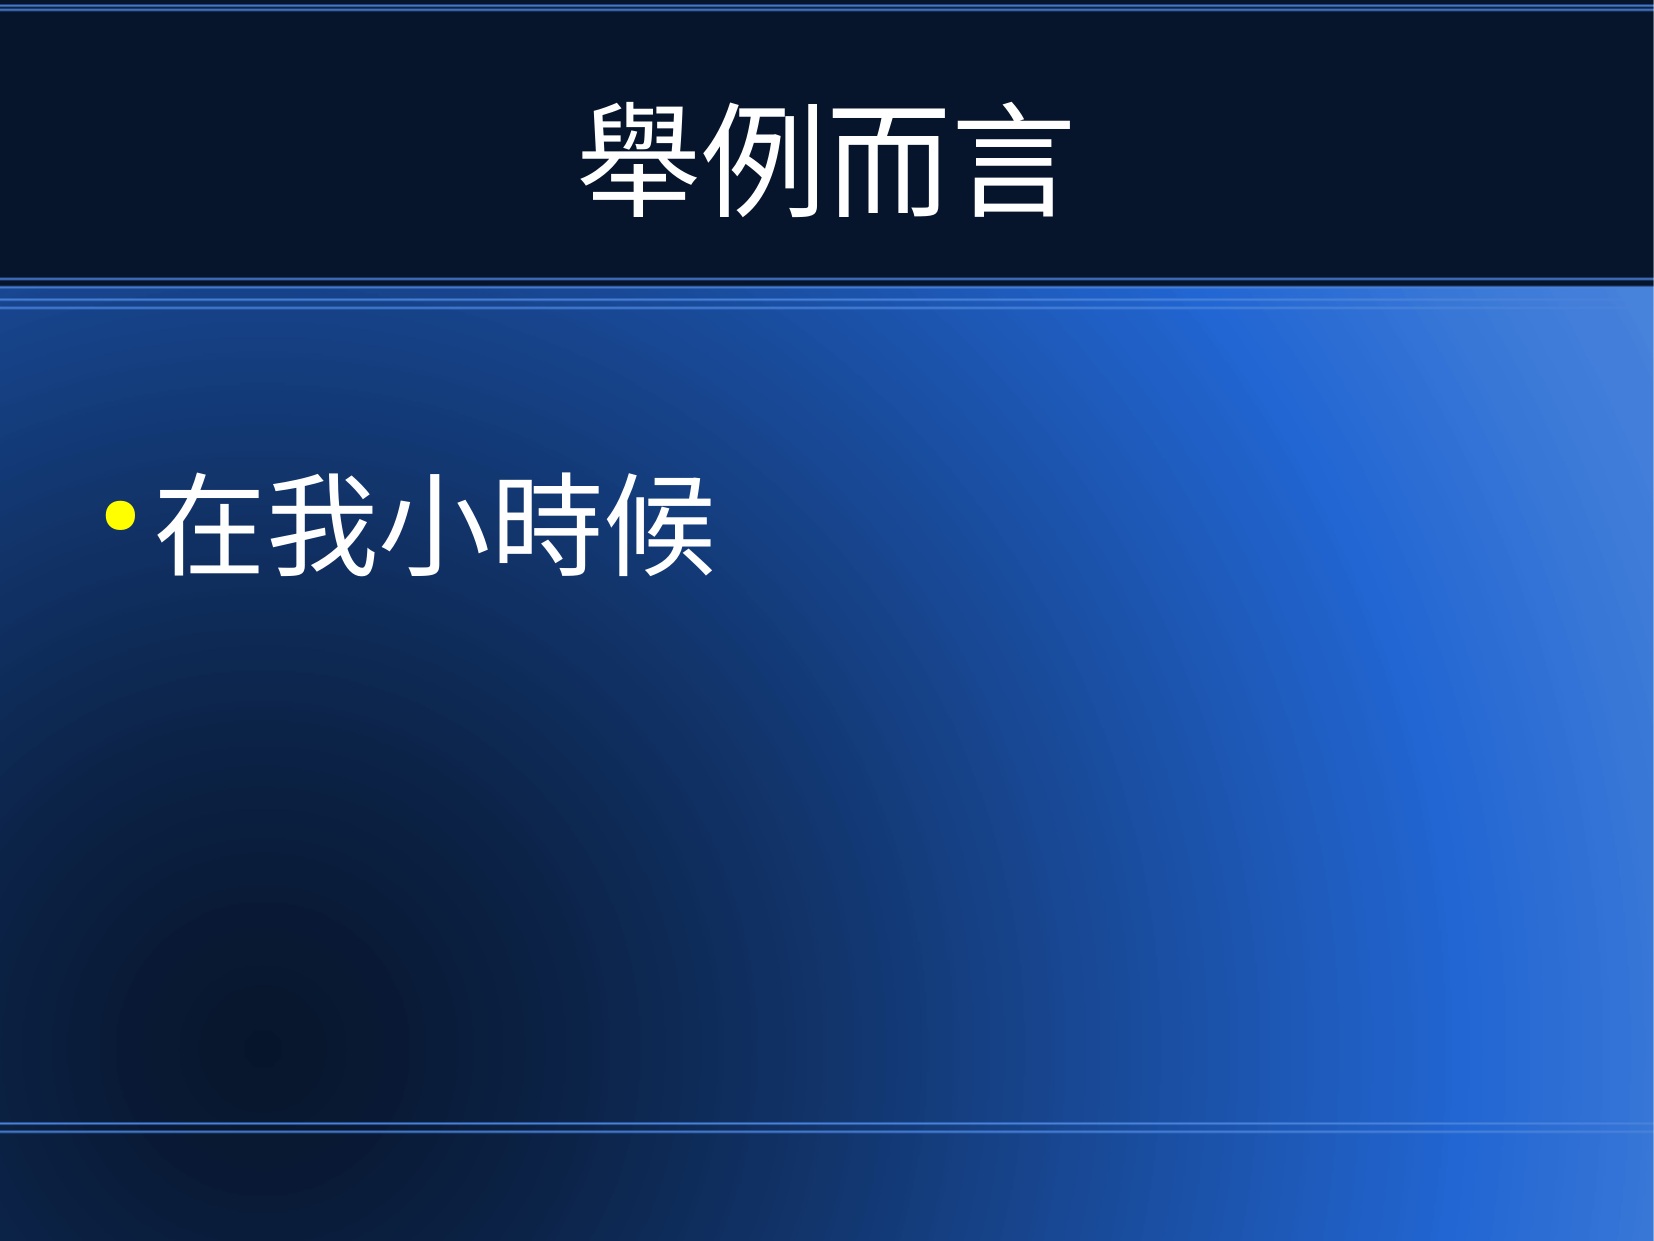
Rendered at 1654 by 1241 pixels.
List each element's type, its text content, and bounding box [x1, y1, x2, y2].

picture [0, 0, 1654, 1241]
list 在我小時候 [82, 355, 1571, 1241]
title 舉例而言 [82, 49, 1571, 257]
